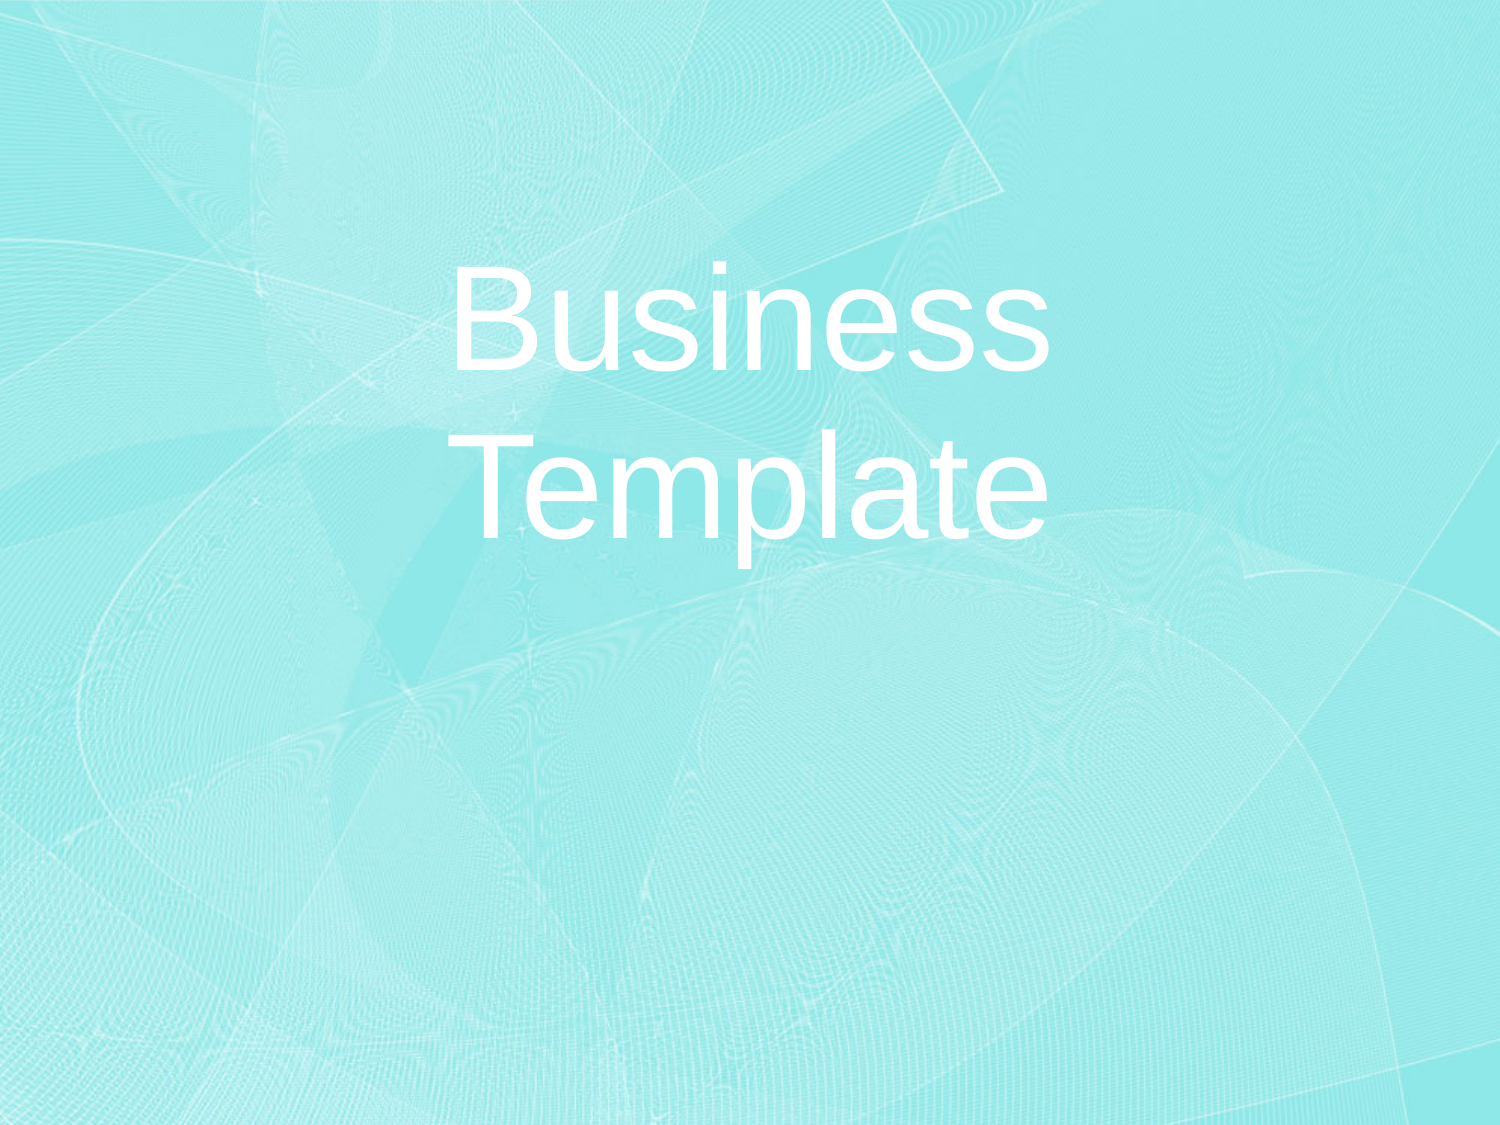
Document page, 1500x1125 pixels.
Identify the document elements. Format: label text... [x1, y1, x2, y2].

picture [0, 0, 1500, 1125]
title Business Template [112, 214, 1388, 591]
